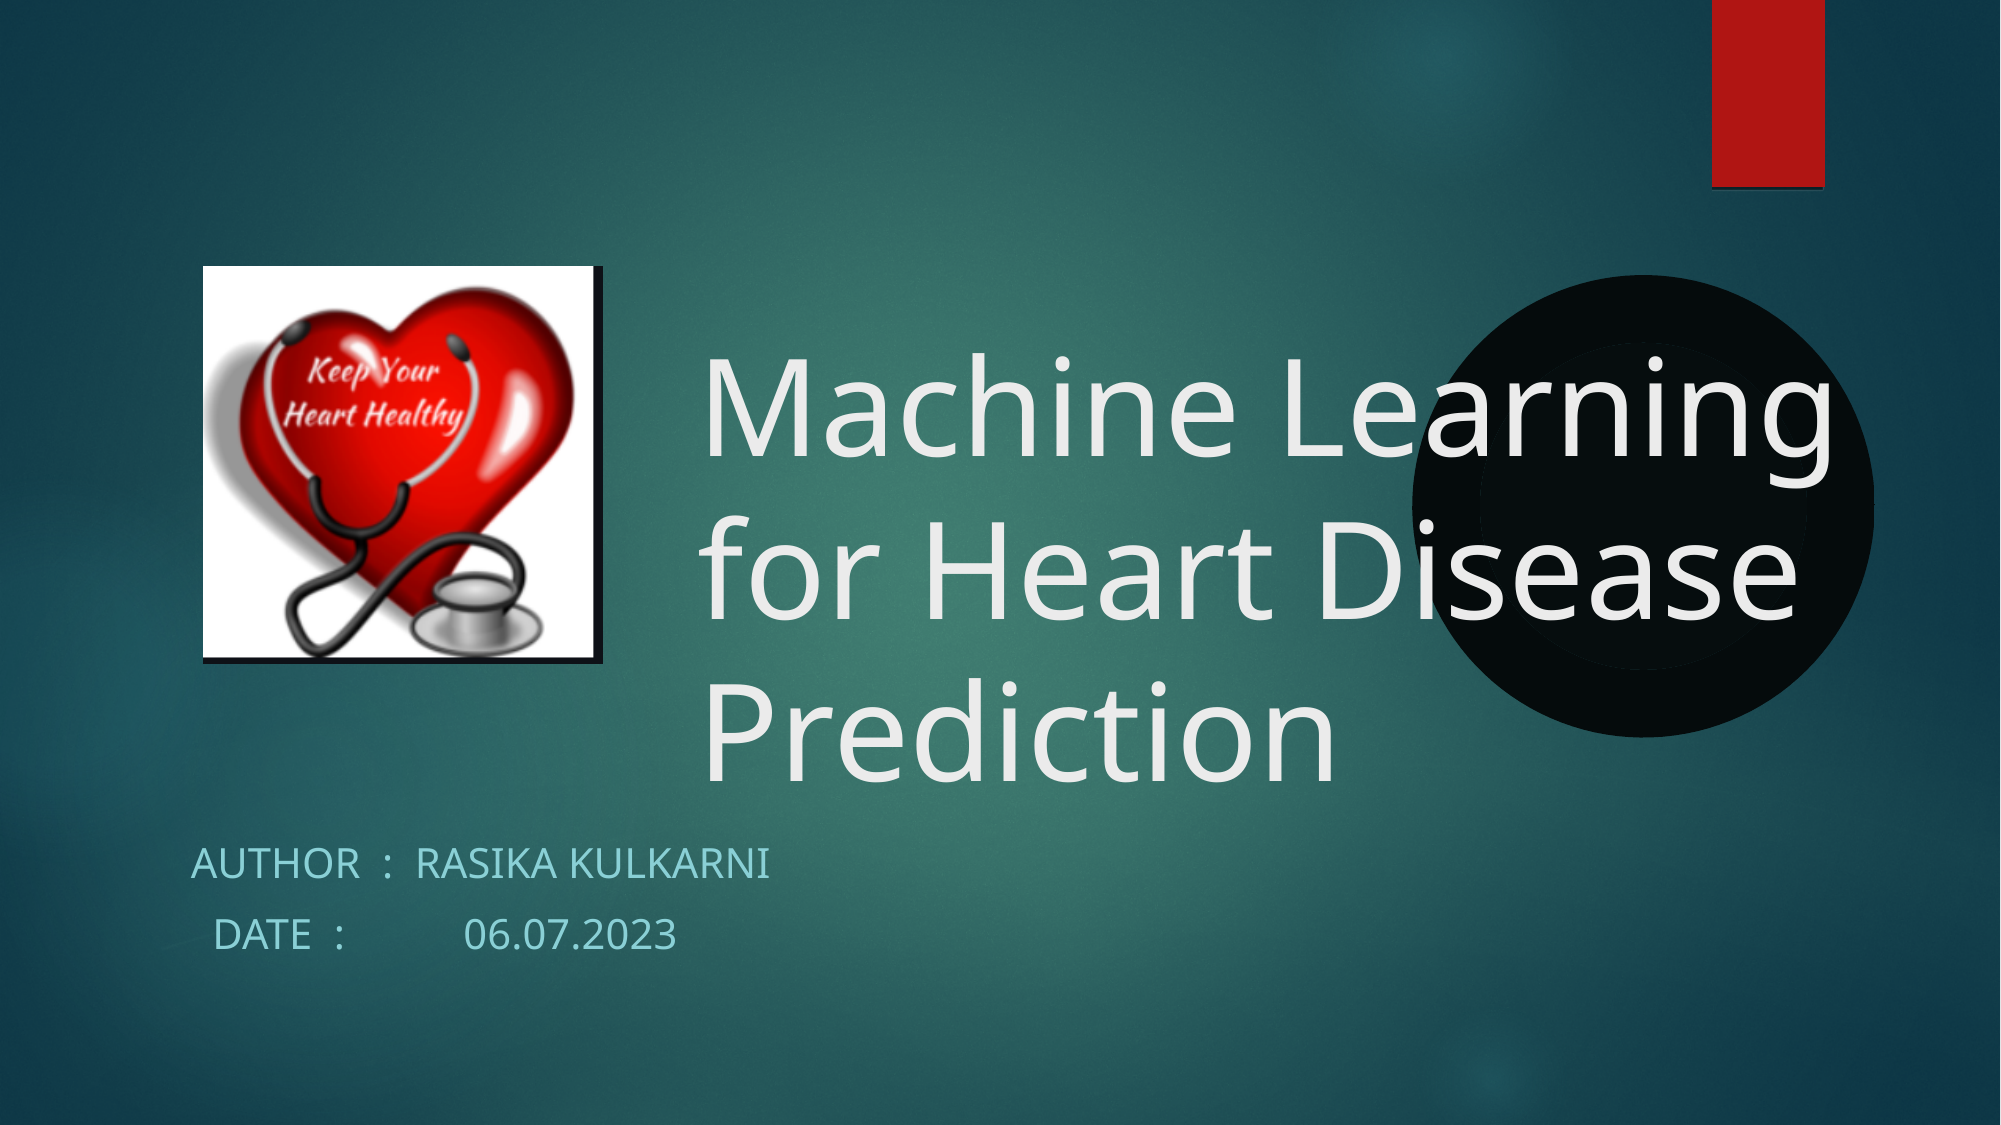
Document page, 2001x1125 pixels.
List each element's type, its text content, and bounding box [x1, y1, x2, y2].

title Machine Learning for Heart Disease Prediction [682, 215, 1962, 817]
subtitle Author : Rasika Kulkarni Date : 06.07.2023 [175, 829, 1323, 1100]
picture [203, 266, 603, 664]
